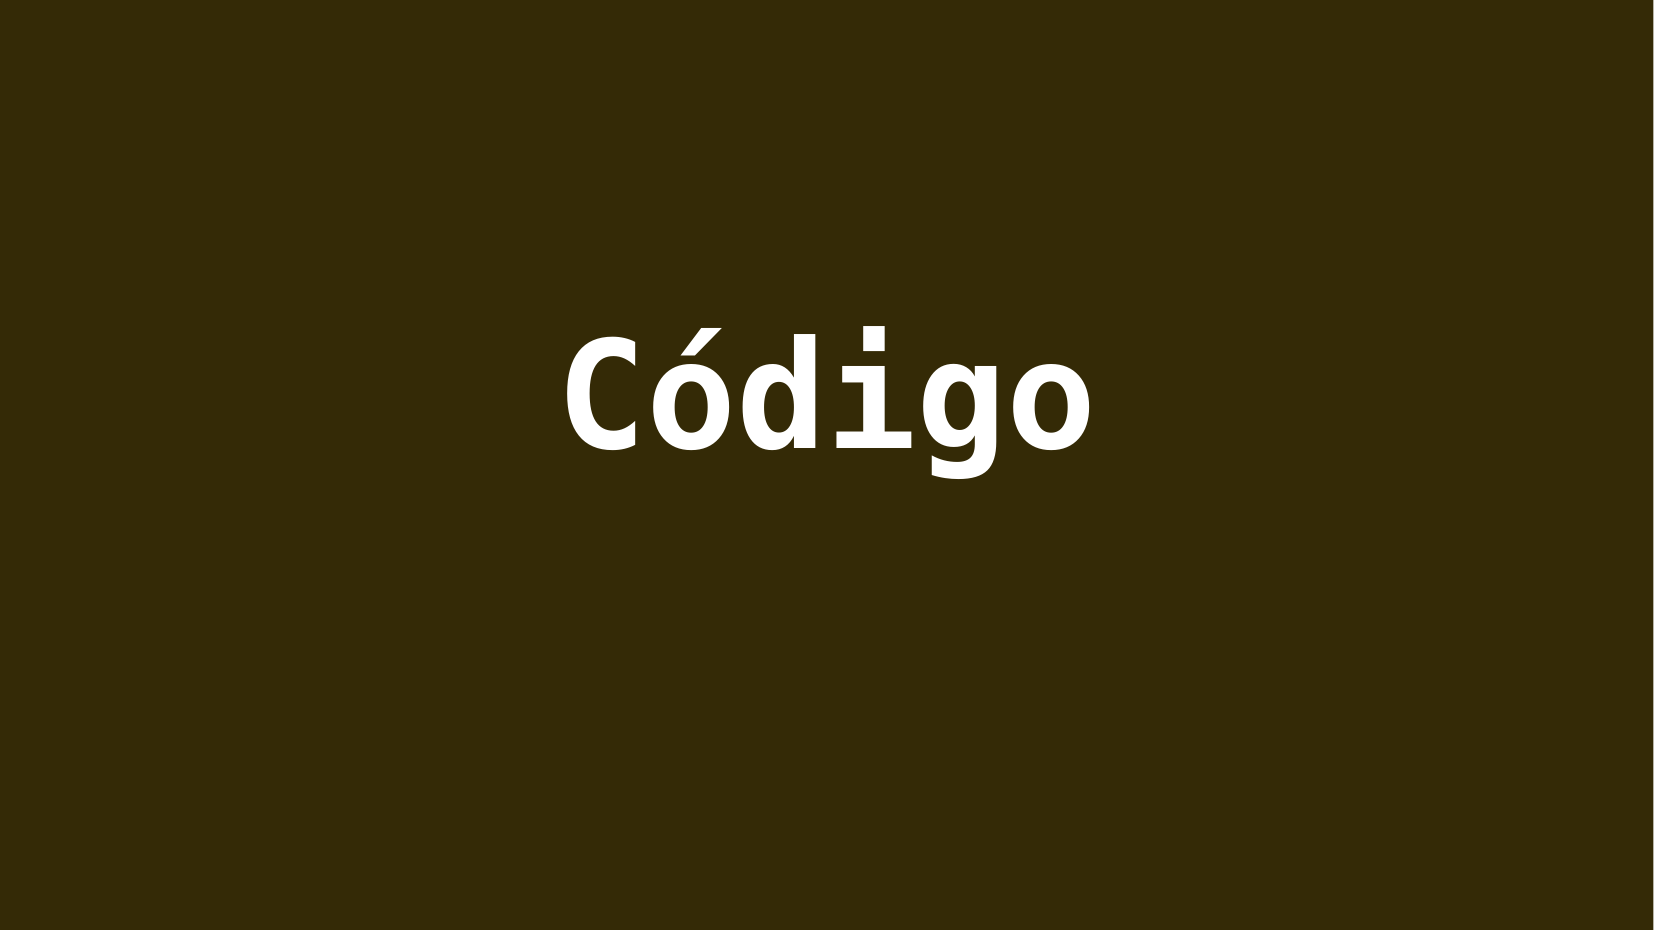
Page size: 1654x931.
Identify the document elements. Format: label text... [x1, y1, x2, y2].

subtitle Código [82, 37, 1571, 758]
